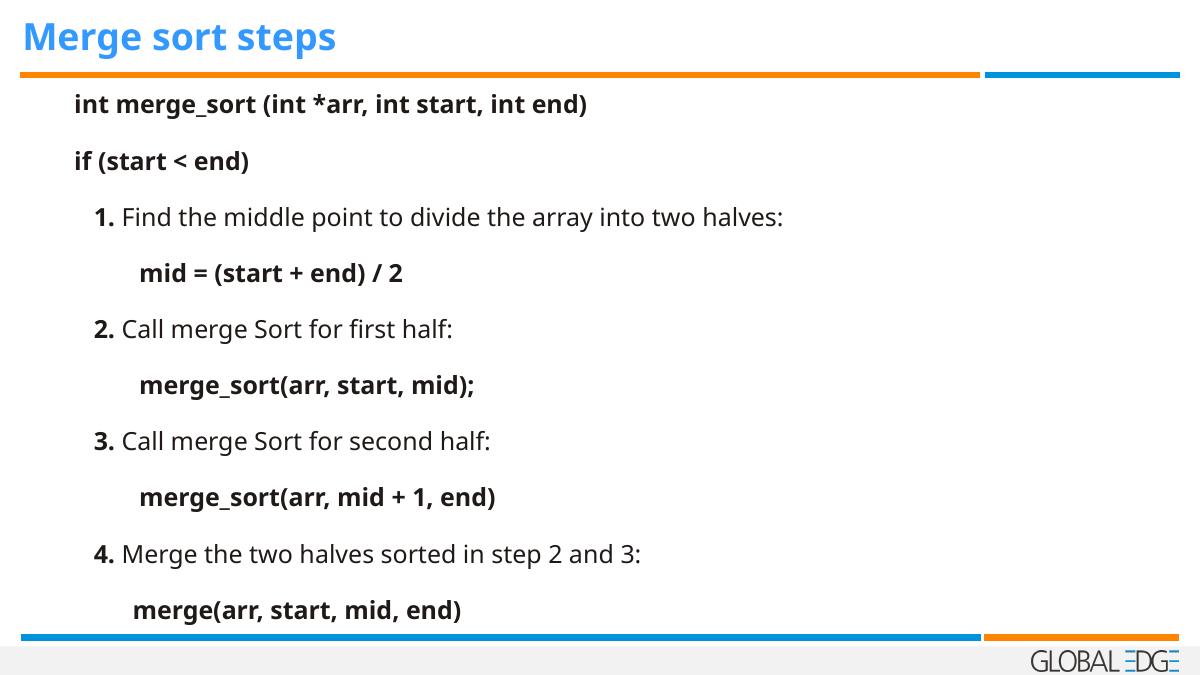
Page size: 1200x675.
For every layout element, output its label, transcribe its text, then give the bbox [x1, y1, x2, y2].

list int merge_sort (int *arr, int start, int end) if (start < end) 1. Find the middle point to divide the array into two halves: mid = (start + end) / 2 2. Call merge Sort for first half: merge_sort(arr, start, mid); 3. Call merge Sort for second half: merge_sort(arr, mid + 1, end) 4. Merge the two halves sorted in step 2 and 3: merge(arr, start, mid, end) [21, 86, 1170, 627]
title Merge sort steps [12, 9, 1088, 63]
picture [1031, 650, 1179, 672]
